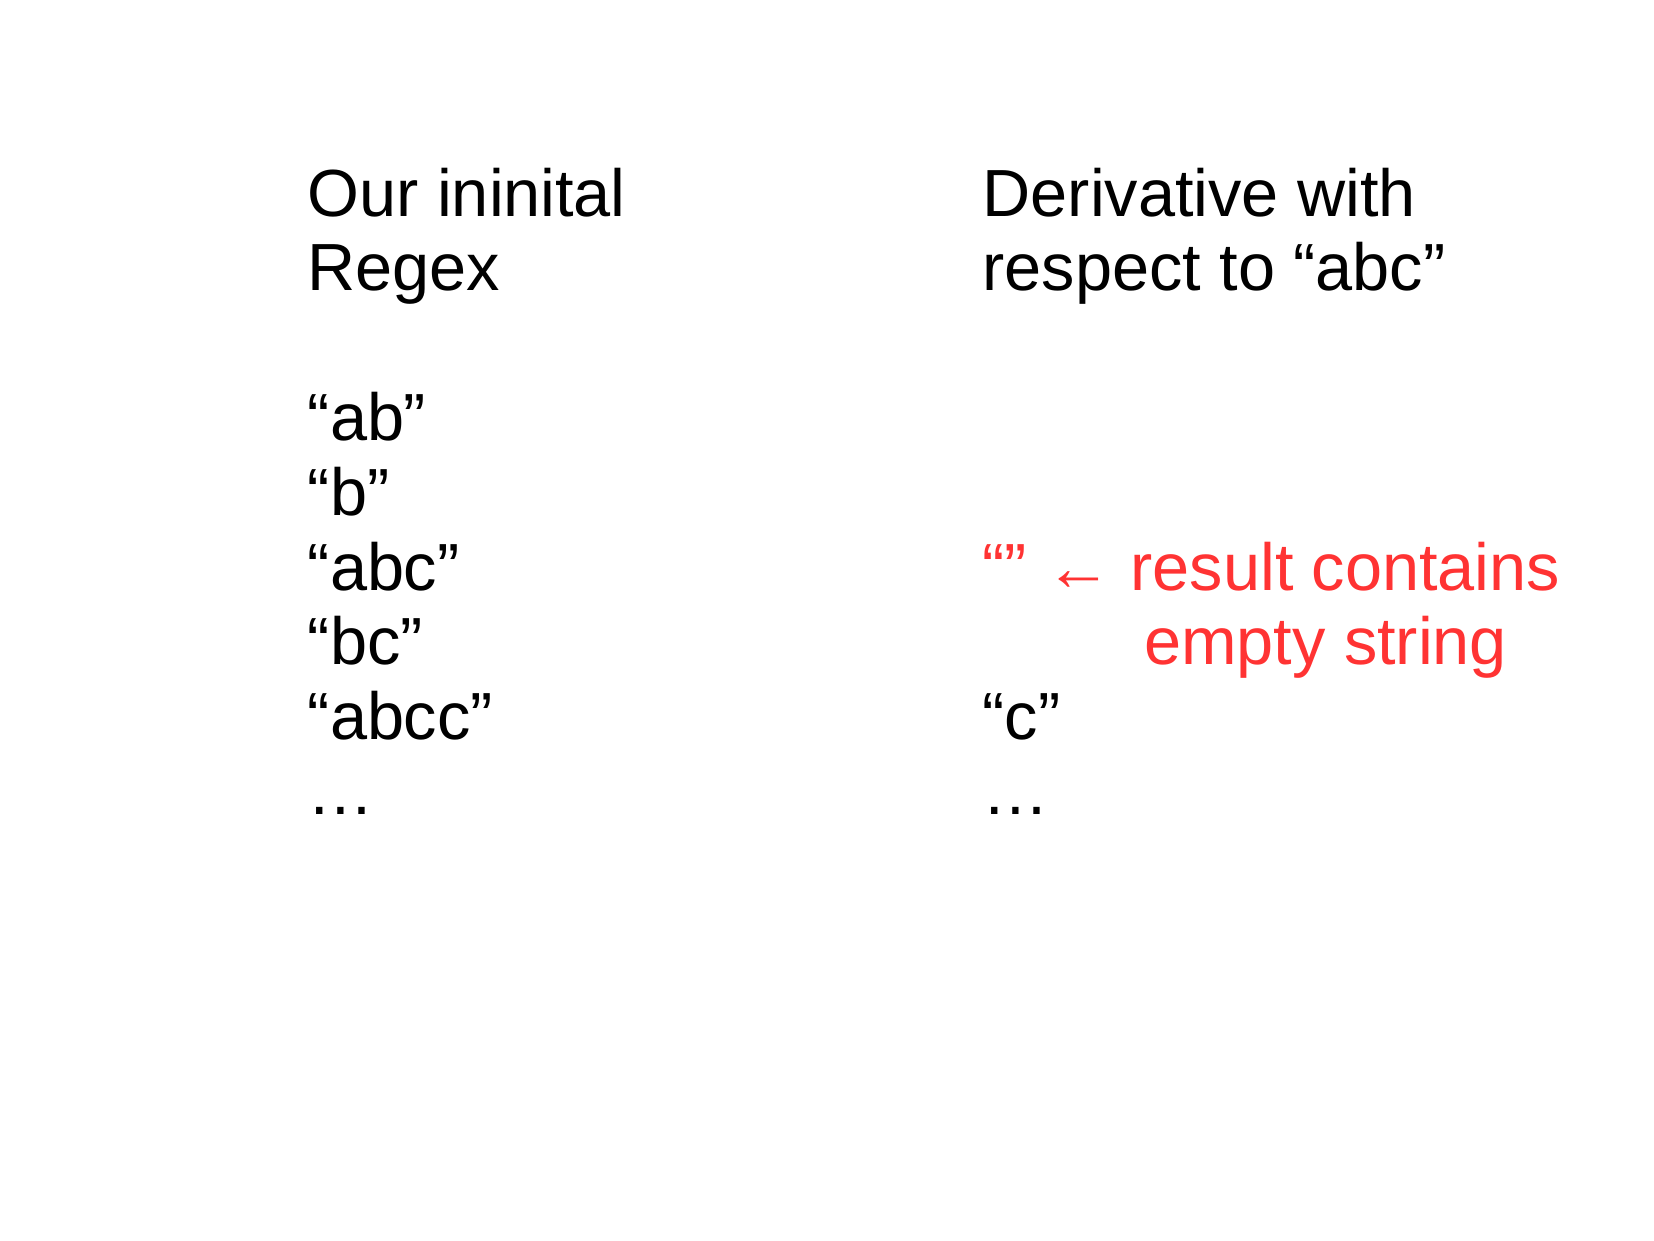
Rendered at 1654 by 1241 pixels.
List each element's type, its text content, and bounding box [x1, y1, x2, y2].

subtitle Our ininital Derivative with Regex respect to “abc” “ab” “b” “abc” “” ← result contains “bc” empty string “abcc” “c” … … [82, 49, 1571, 1010]
